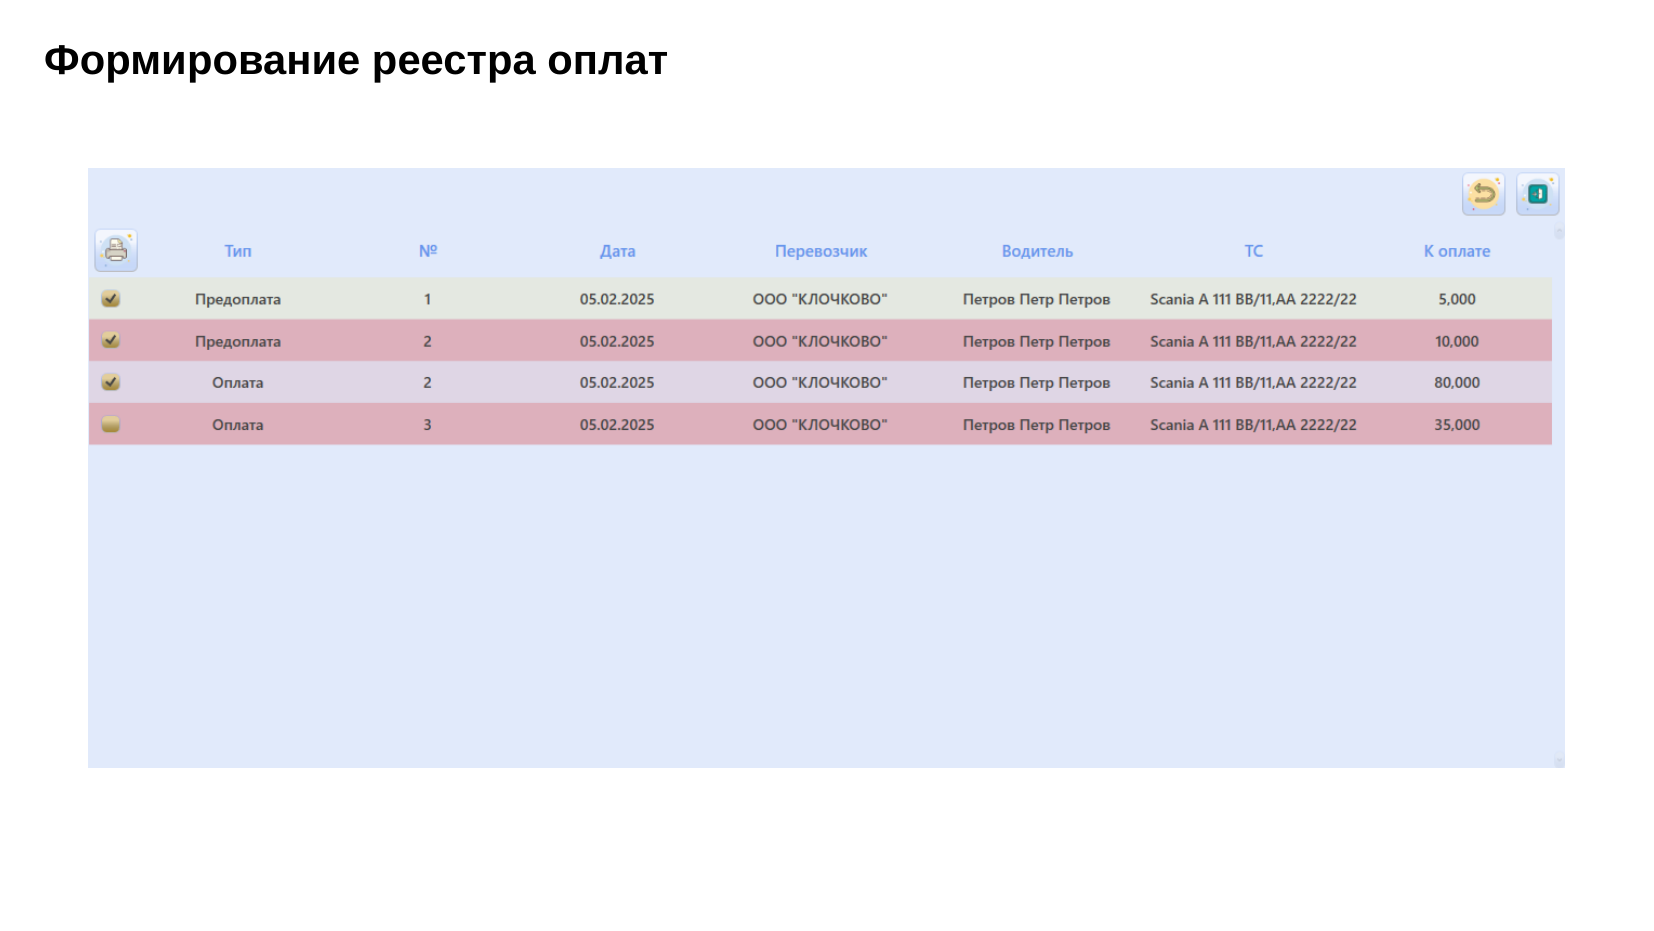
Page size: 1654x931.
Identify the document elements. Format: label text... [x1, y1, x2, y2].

text_box Формирование реестра оплат [29, 29, 684, 91]
picture [88, 168, 1565, 768]
